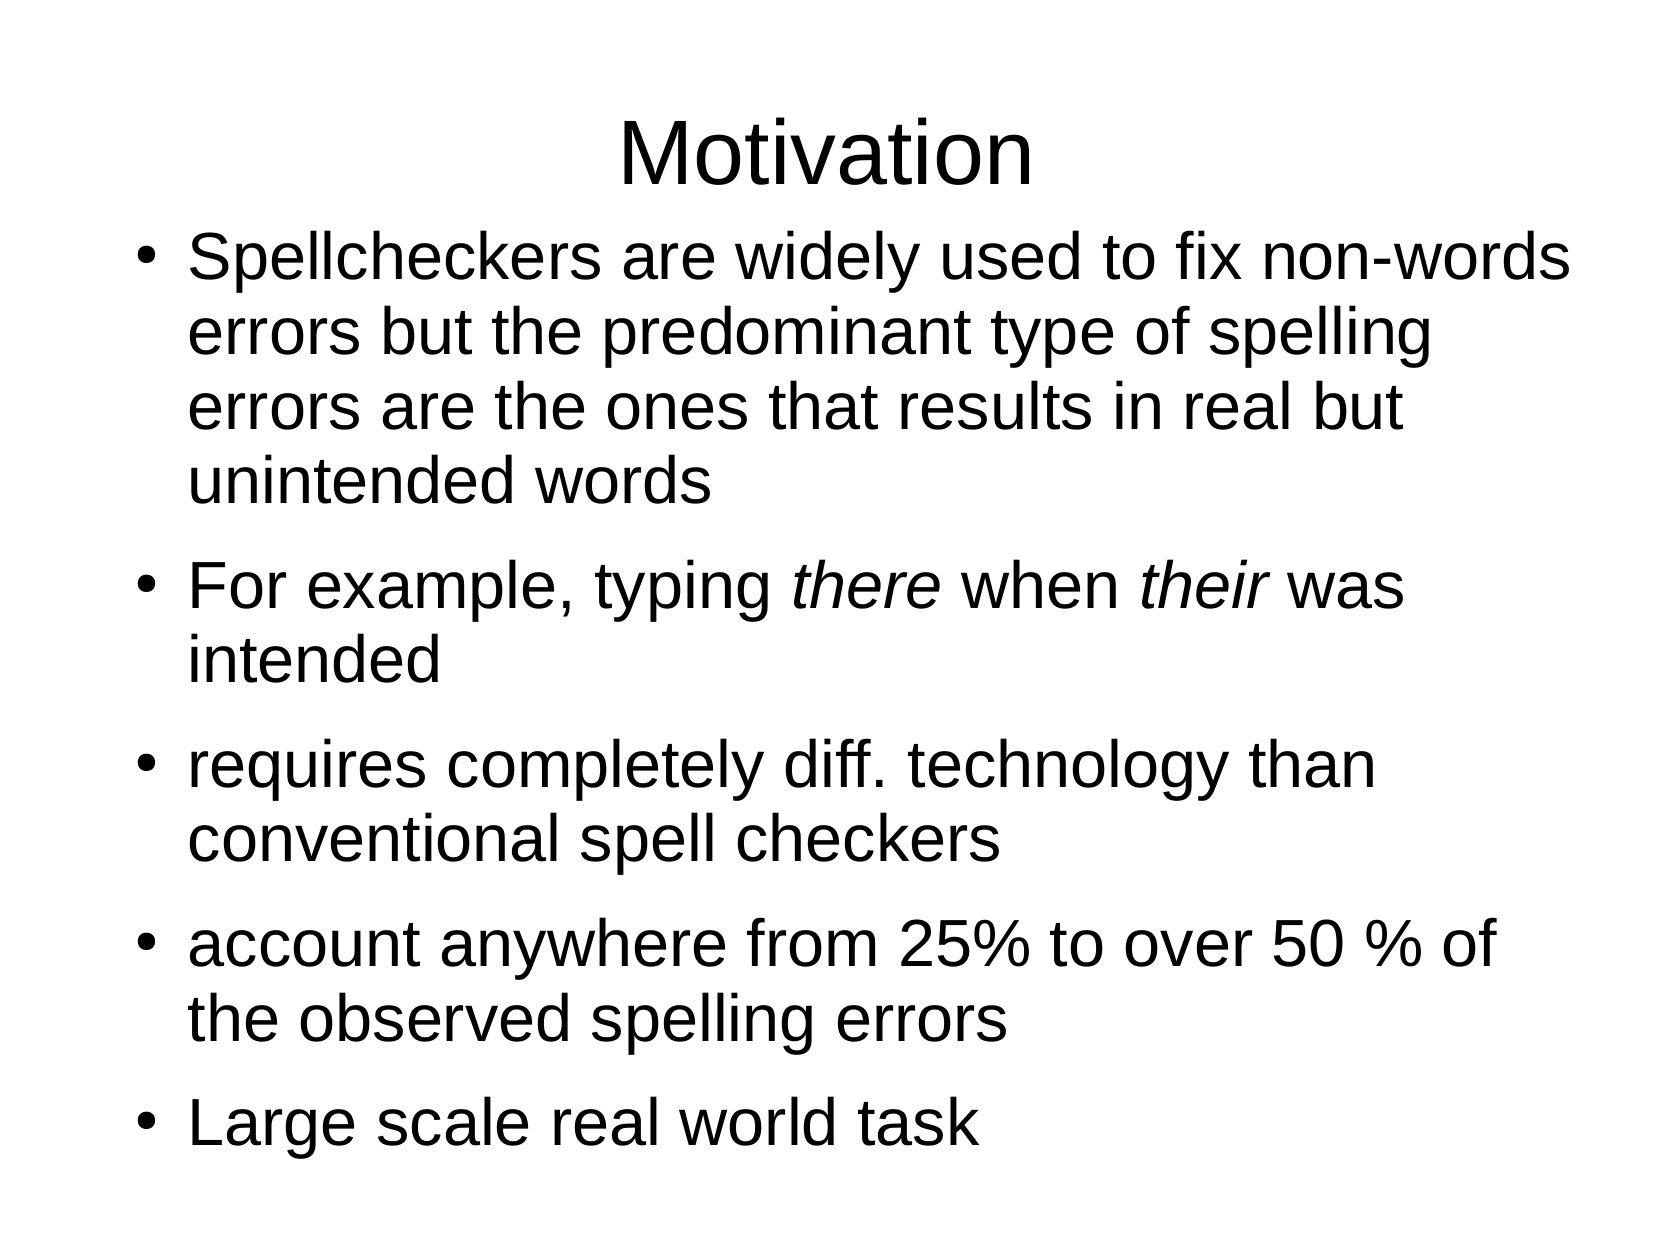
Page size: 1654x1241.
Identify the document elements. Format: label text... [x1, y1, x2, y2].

list Spellcheckers are widely used to fix non-words errors but the predominant type of spelling errors are the ones that results in real but unintended words For example, typing there when their was intended requires completely diff. technology than conventional spell checkers account anywhere from 25% to over 50 % of the observed spelling errors Large scale real world task [116, 219, 1606, 1210]
title Motivation [82, 49, 1571, 257]
